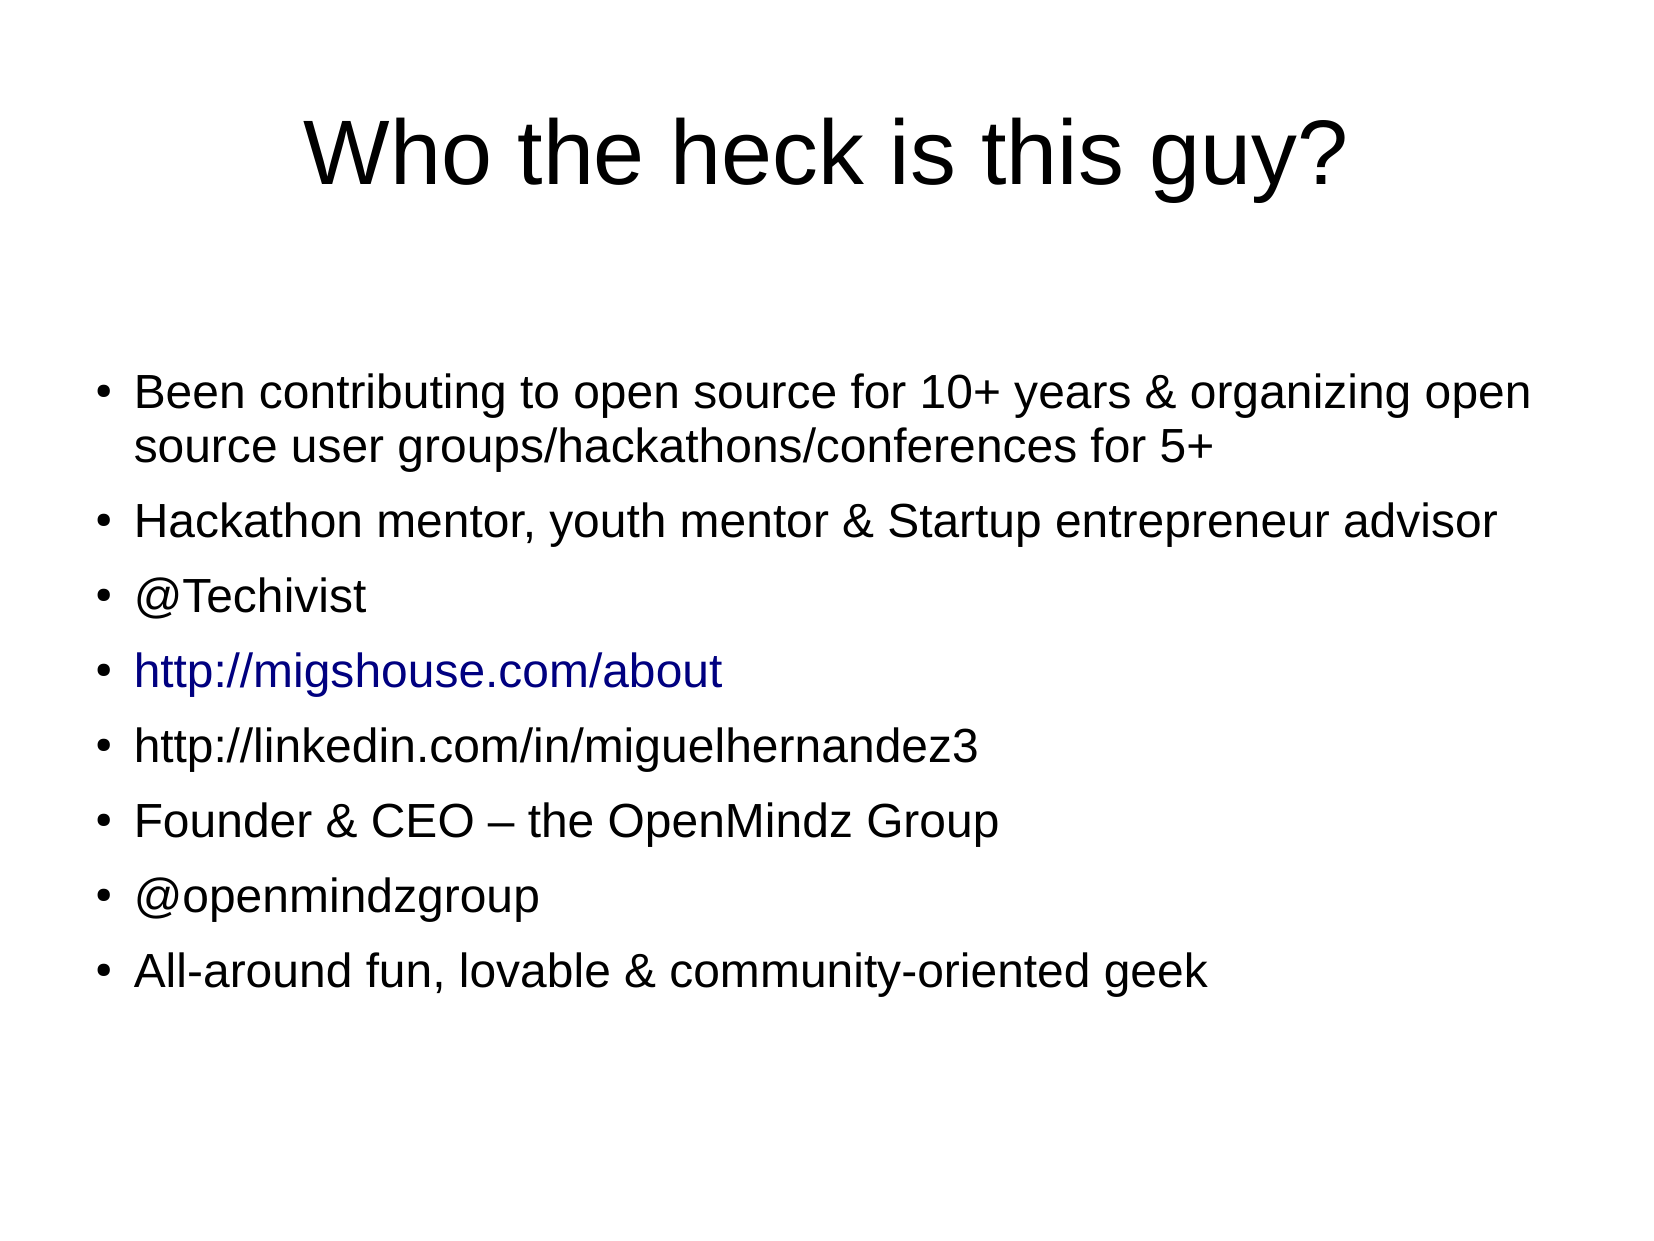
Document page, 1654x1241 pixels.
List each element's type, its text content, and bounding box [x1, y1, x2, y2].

list Been contributing to open source for 10+ years & organizing open source user groups/hackathons/conferences for 5+ Hackathon mentor, youth mentor & Startup entrepreneur advisor @Techivist http://migshouse.com/about http://linkedin.com/in/miguelhernandez3 Founder & CEO – the OpenMindz Group @openmindzgroup All-around fun, lovable & community-oriented geek [82, 290, 1571, 1010]
title Who the heck is this guy? [82, 49, 1571, 257]
